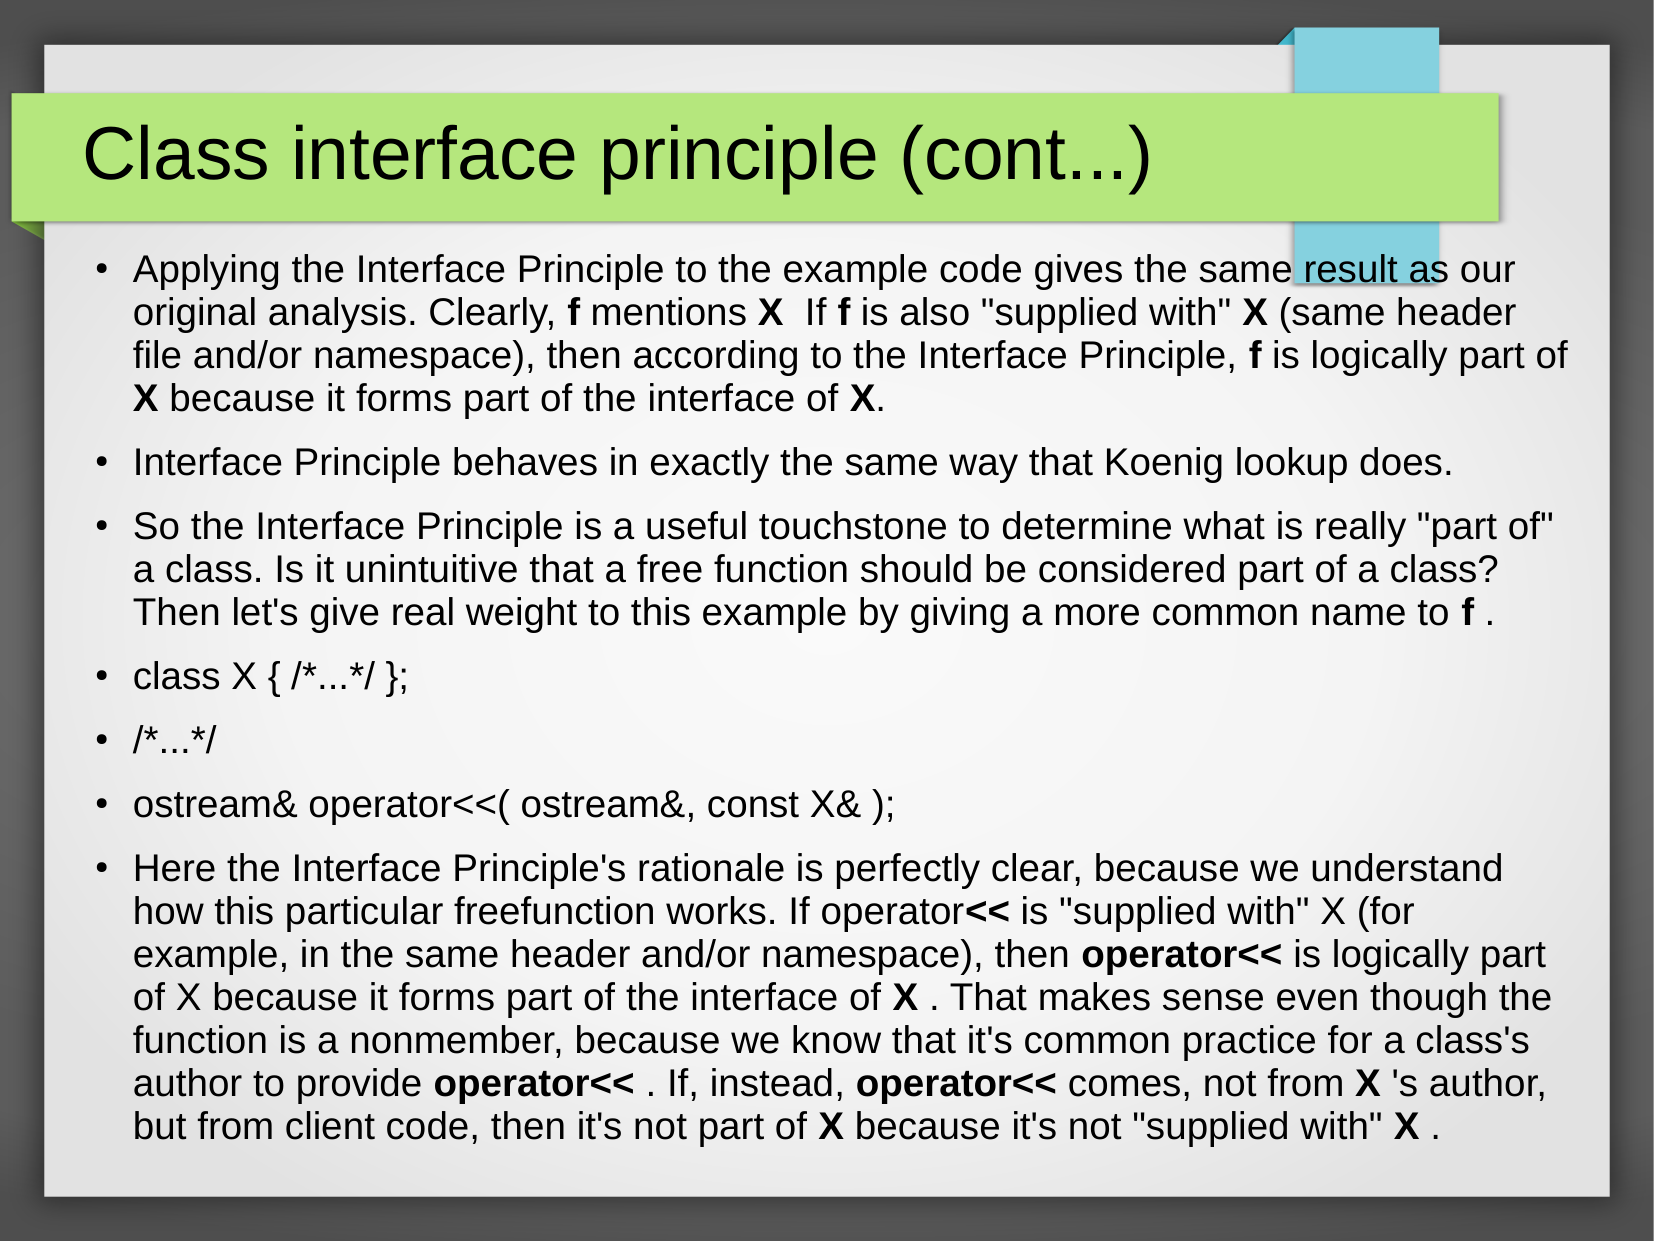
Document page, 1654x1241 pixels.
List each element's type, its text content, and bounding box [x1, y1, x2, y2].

list Applying the Interface Principle to the example code gives the same result as our original analysis. Clearly, f mentions X If f is also "supplied with" X (same header file and/or namespace), then according to the Interface Principle, f is logically part of X because it forms part of the interface of X. Interface Principle behaves in exactly the same way that Koenig lookup does. So the Interface Principle is a useful touchstone to determine what is really "part of" a class. Is it unintuitive that a free function should be considered part of a class? Then let's give real weight to this example by giving a more common name to f . class X { /*...*/ }; /*...*/ ostream& operator<<( ostream&, const X& ); Here the Interface Principle's rationale is perfectly clear, because we understand how this particular freefunction works. If operator<< is "supplied with" X (for example, in the same header and/or namespace), then operator<< is logically part of X because it forms part of the interface of X . That makes sense even though the function is a nonmember, because we know that it's common practice for a class's author to provide operator<< . If, instead, operator<< comes, not from X 's author, but from client code, then it's not part of X because it's not "supplied with" X . [82, 248, 1571, 1182]
title Class interface principle (cont...) [82, 94, 1264, 213]
picture [0, 0, 1654, 1241]
